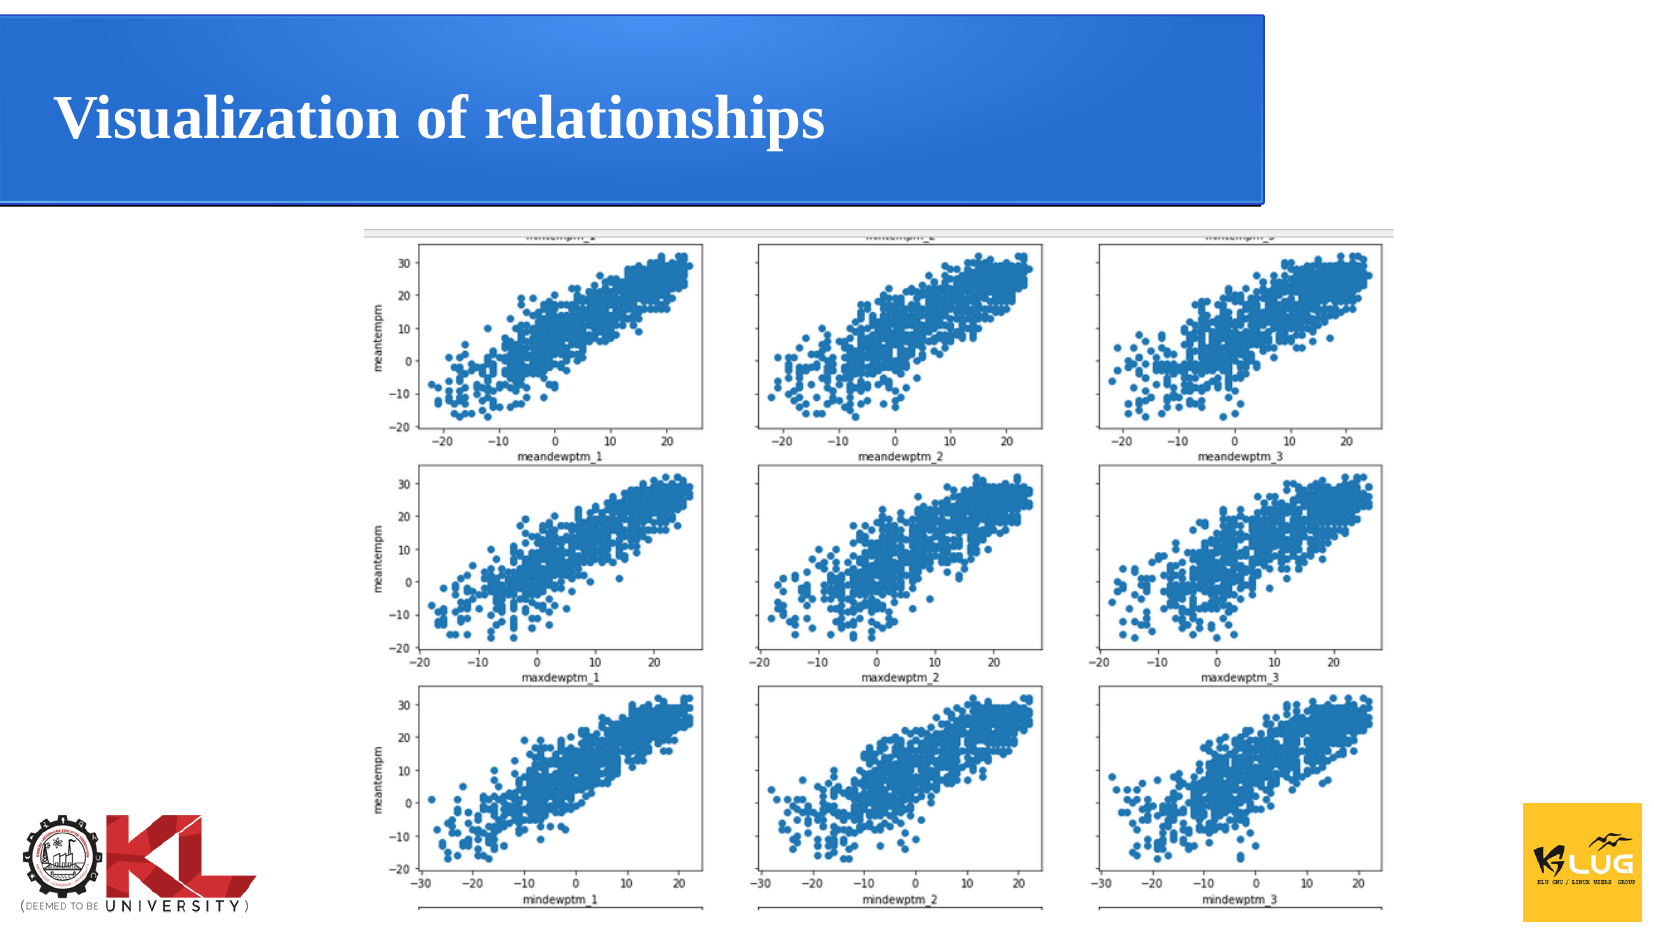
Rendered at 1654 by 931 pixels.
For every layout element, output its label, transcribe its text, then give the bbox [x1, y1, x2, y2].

picture [10, 803, 260, 922]
picture [363, 229, 1394, 910]
title Visualization of relationships [53, 47, 1205, 154]
picture [1523, 803, 1642, 922]
